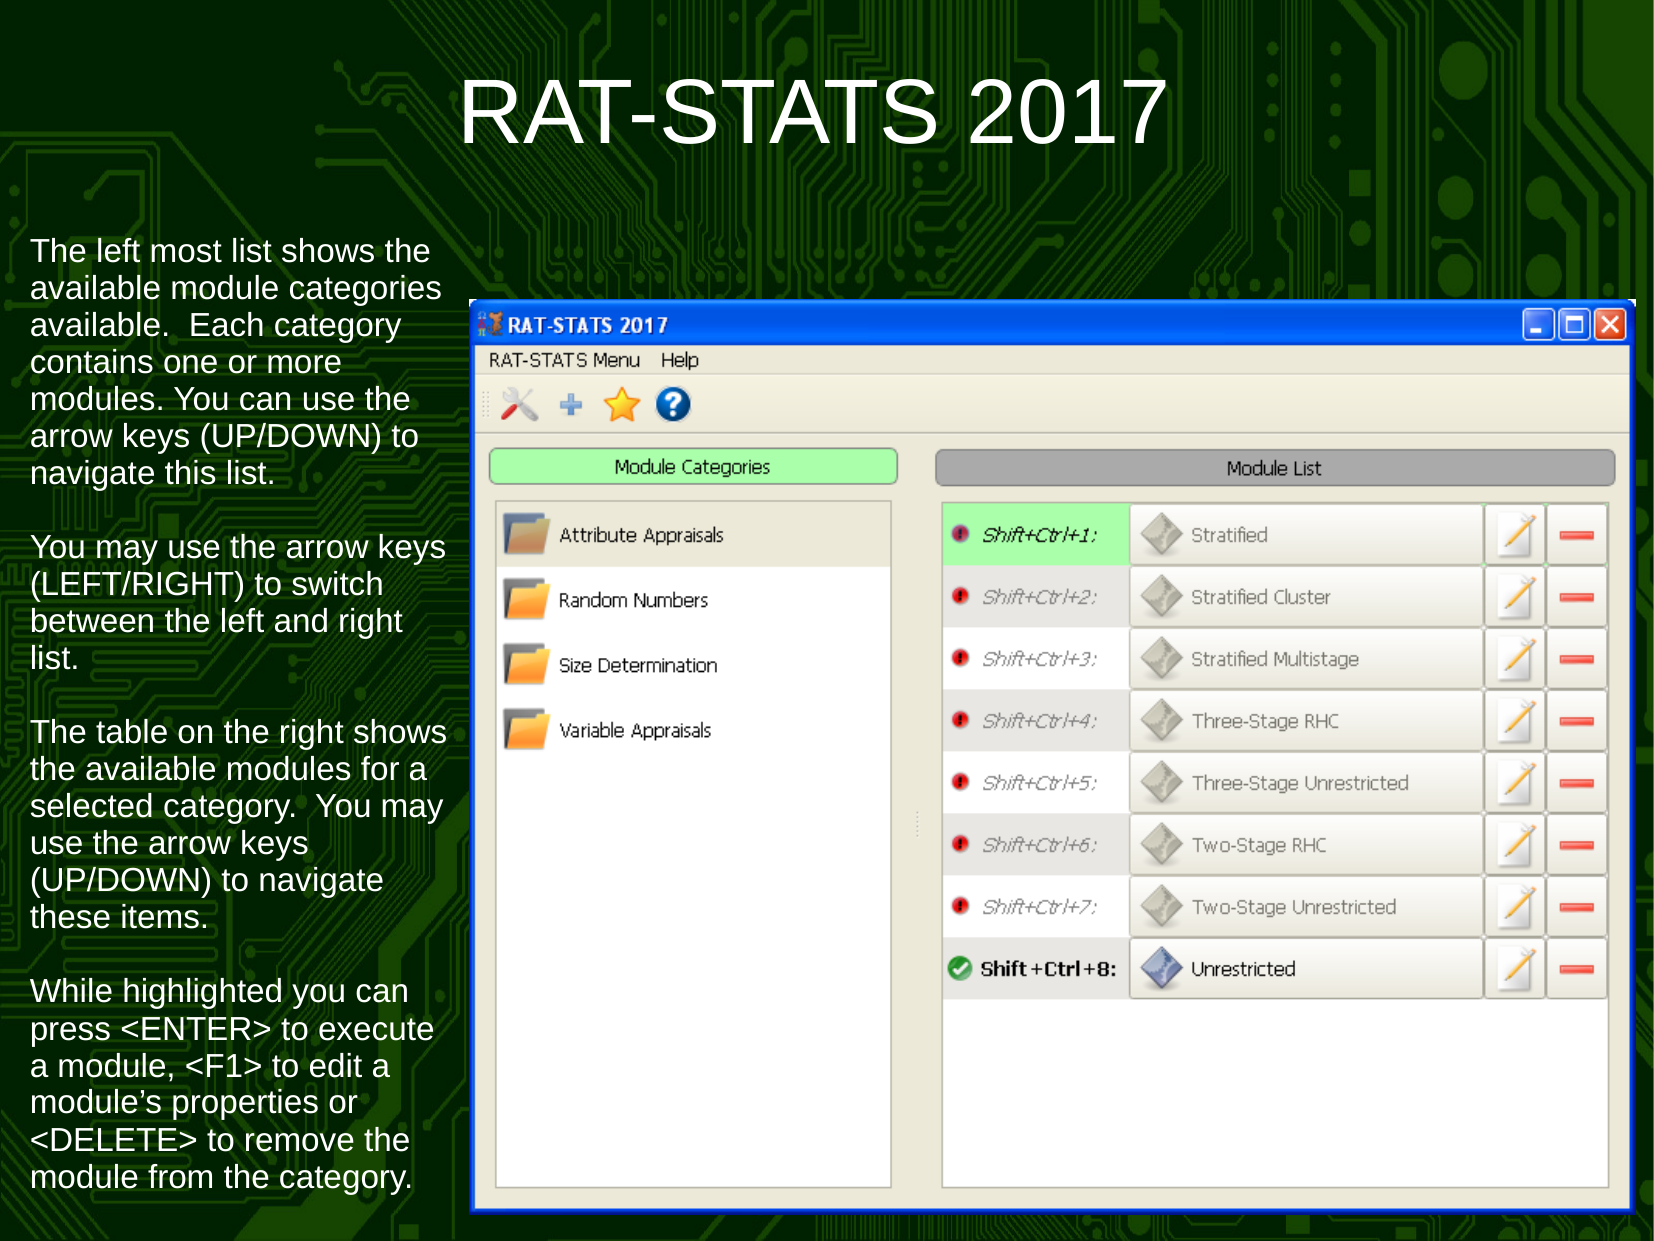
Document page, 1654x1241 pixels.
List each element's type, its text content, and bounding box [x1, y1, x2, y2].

title RAT-STATS 2017 [82, 8, 1571, 216]
text_box The left most list shows the available module categories available. Each category contains one or more modules. You can use the arrow keys (UP/DOWN) to navigate this list. You may use the arrow keys (LEFT/RIGHT) to switch between the left and right list. The table on the right shows the available modules for a selected category. You may use the arrow keys (UP/DOWN) to navigate these items. While highlighted you can press <ENTER> to execute a module, <F1> to edit a module’s properties or <DELETE> to remove the module from the category. [15, 225, 470, 1241]
picture [0, 0, 1654, 1241]
